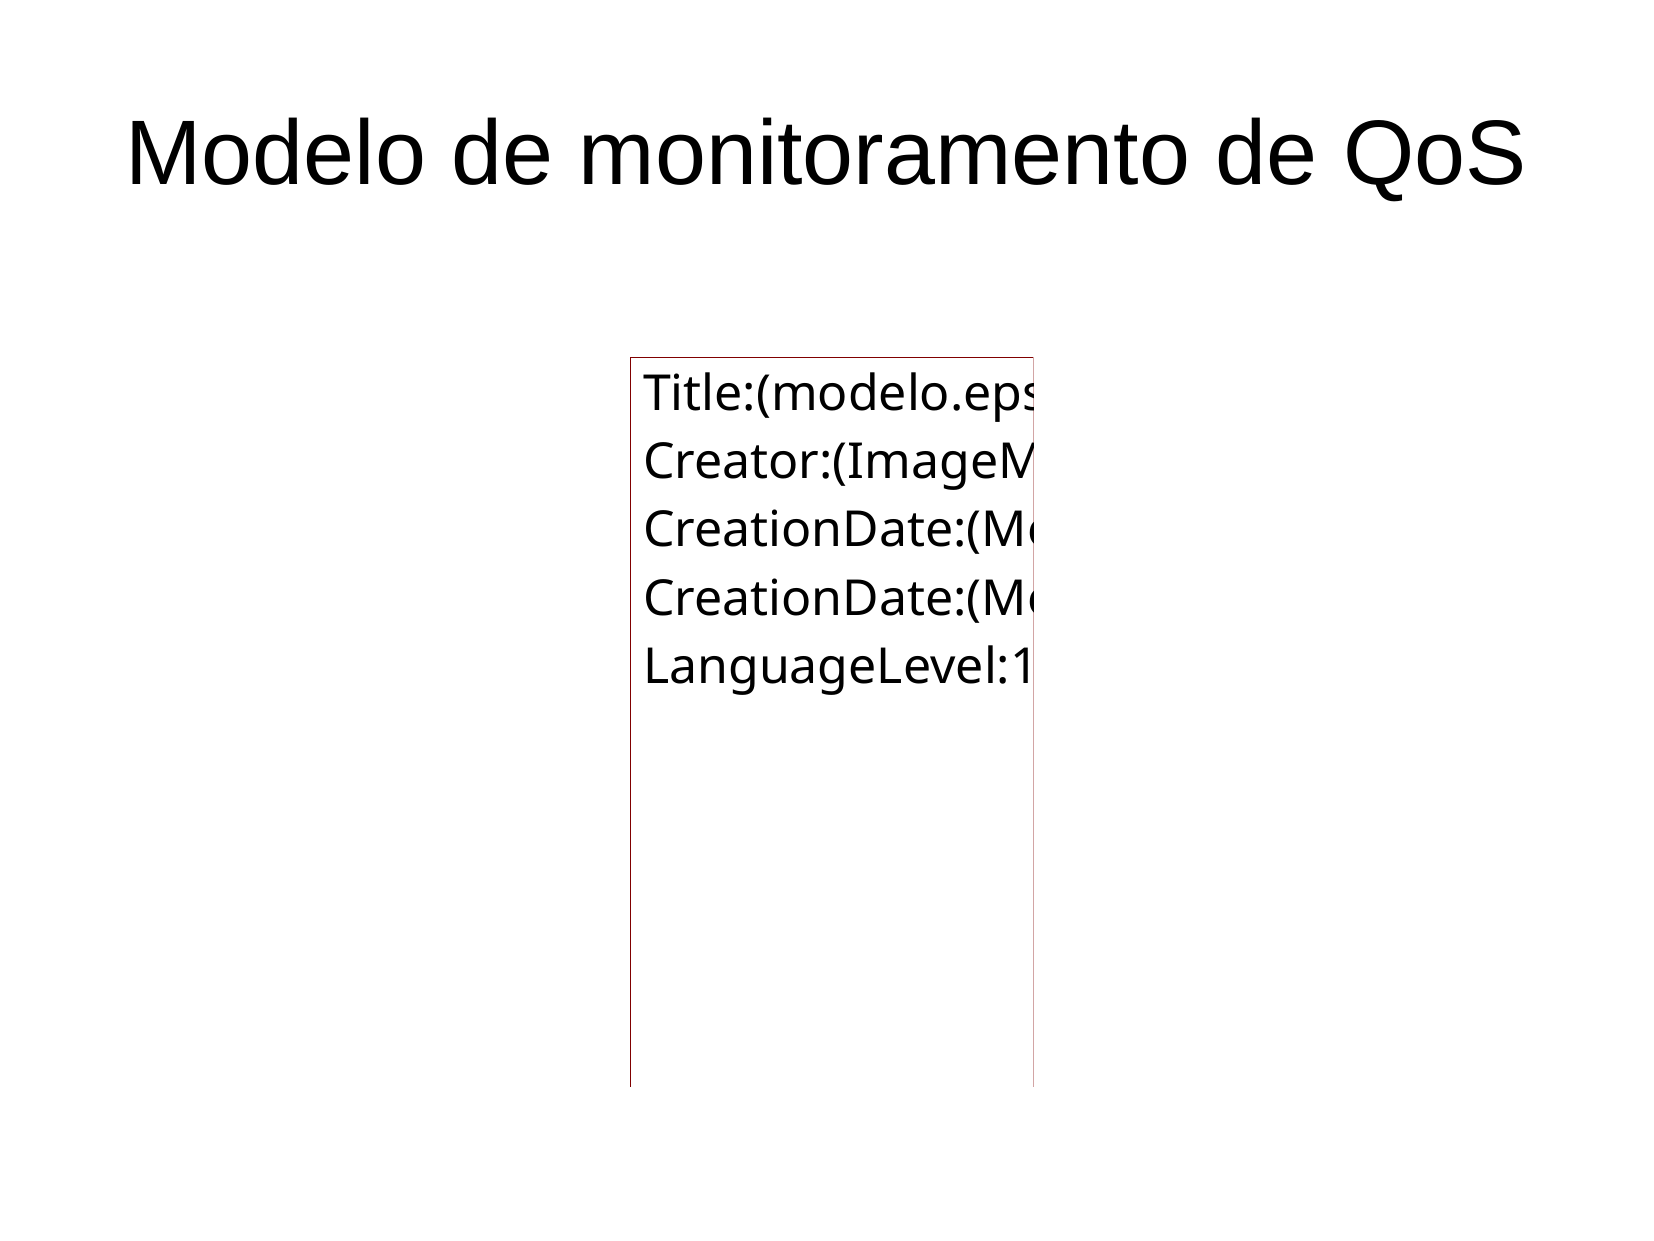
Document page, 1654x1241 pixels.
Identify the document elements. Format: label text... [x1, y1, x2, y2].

picture [627, 354, 1034, 1087]
title Modelo de monitoramento de QoS [82, 49, 1571, 257]
